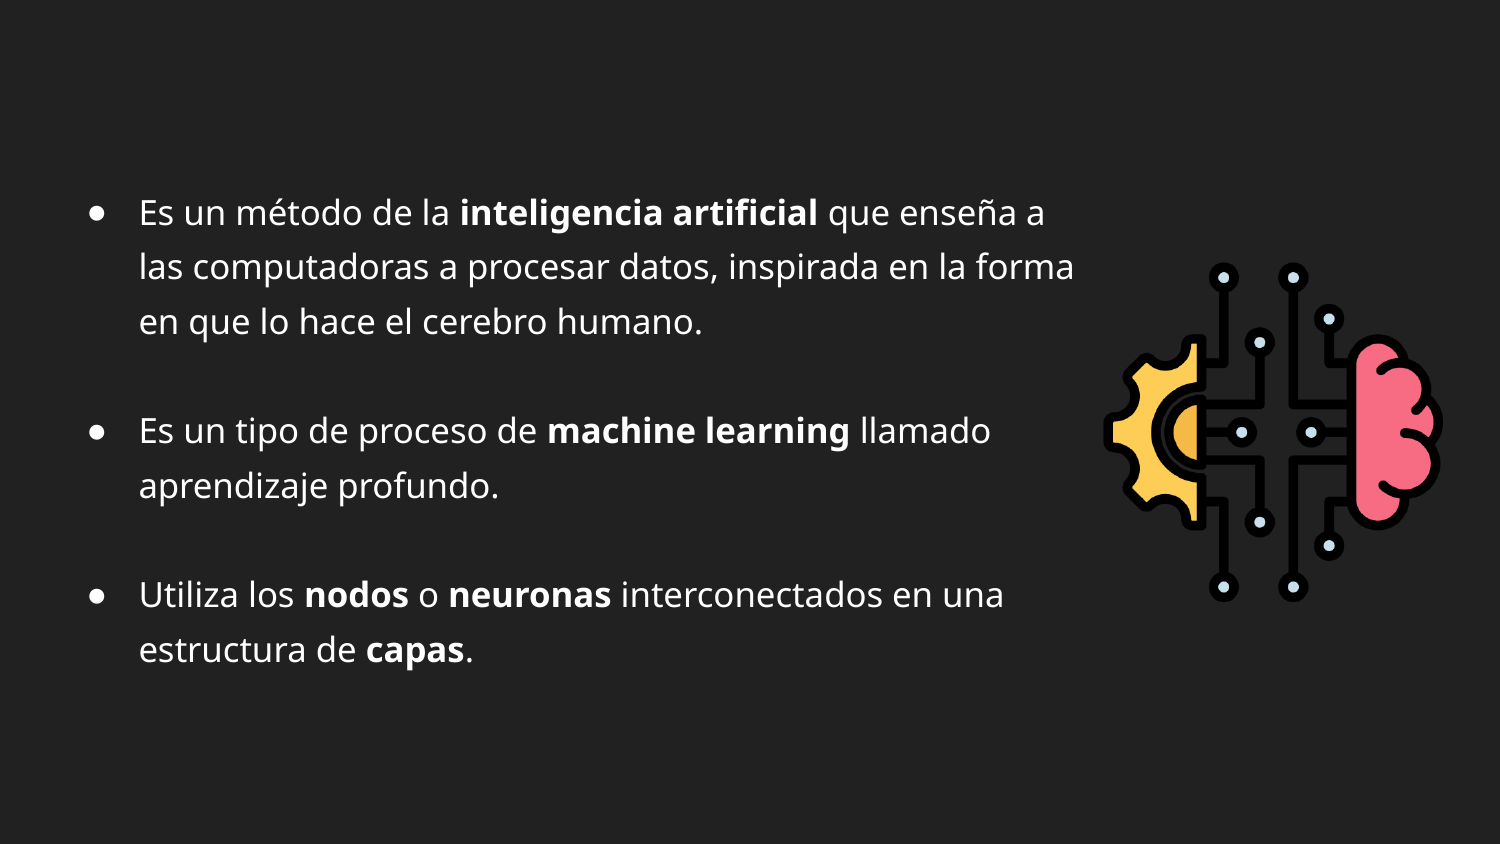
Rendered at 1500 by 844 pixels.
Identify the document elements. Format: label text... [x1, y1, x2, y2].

list Es un método de la inteligencia artificial que enseña a las computadoras a procesar datos, inspirada en la forma en que lo hace el cerebro humano. Es un tipo de proceso de machine learning llamado aprendizaje profundo. Utiliza los nodos o neuronas interconectados en una estructura de capas. [53, 166, 1098, 698]
picture [1097, 256, 1449, 608]
